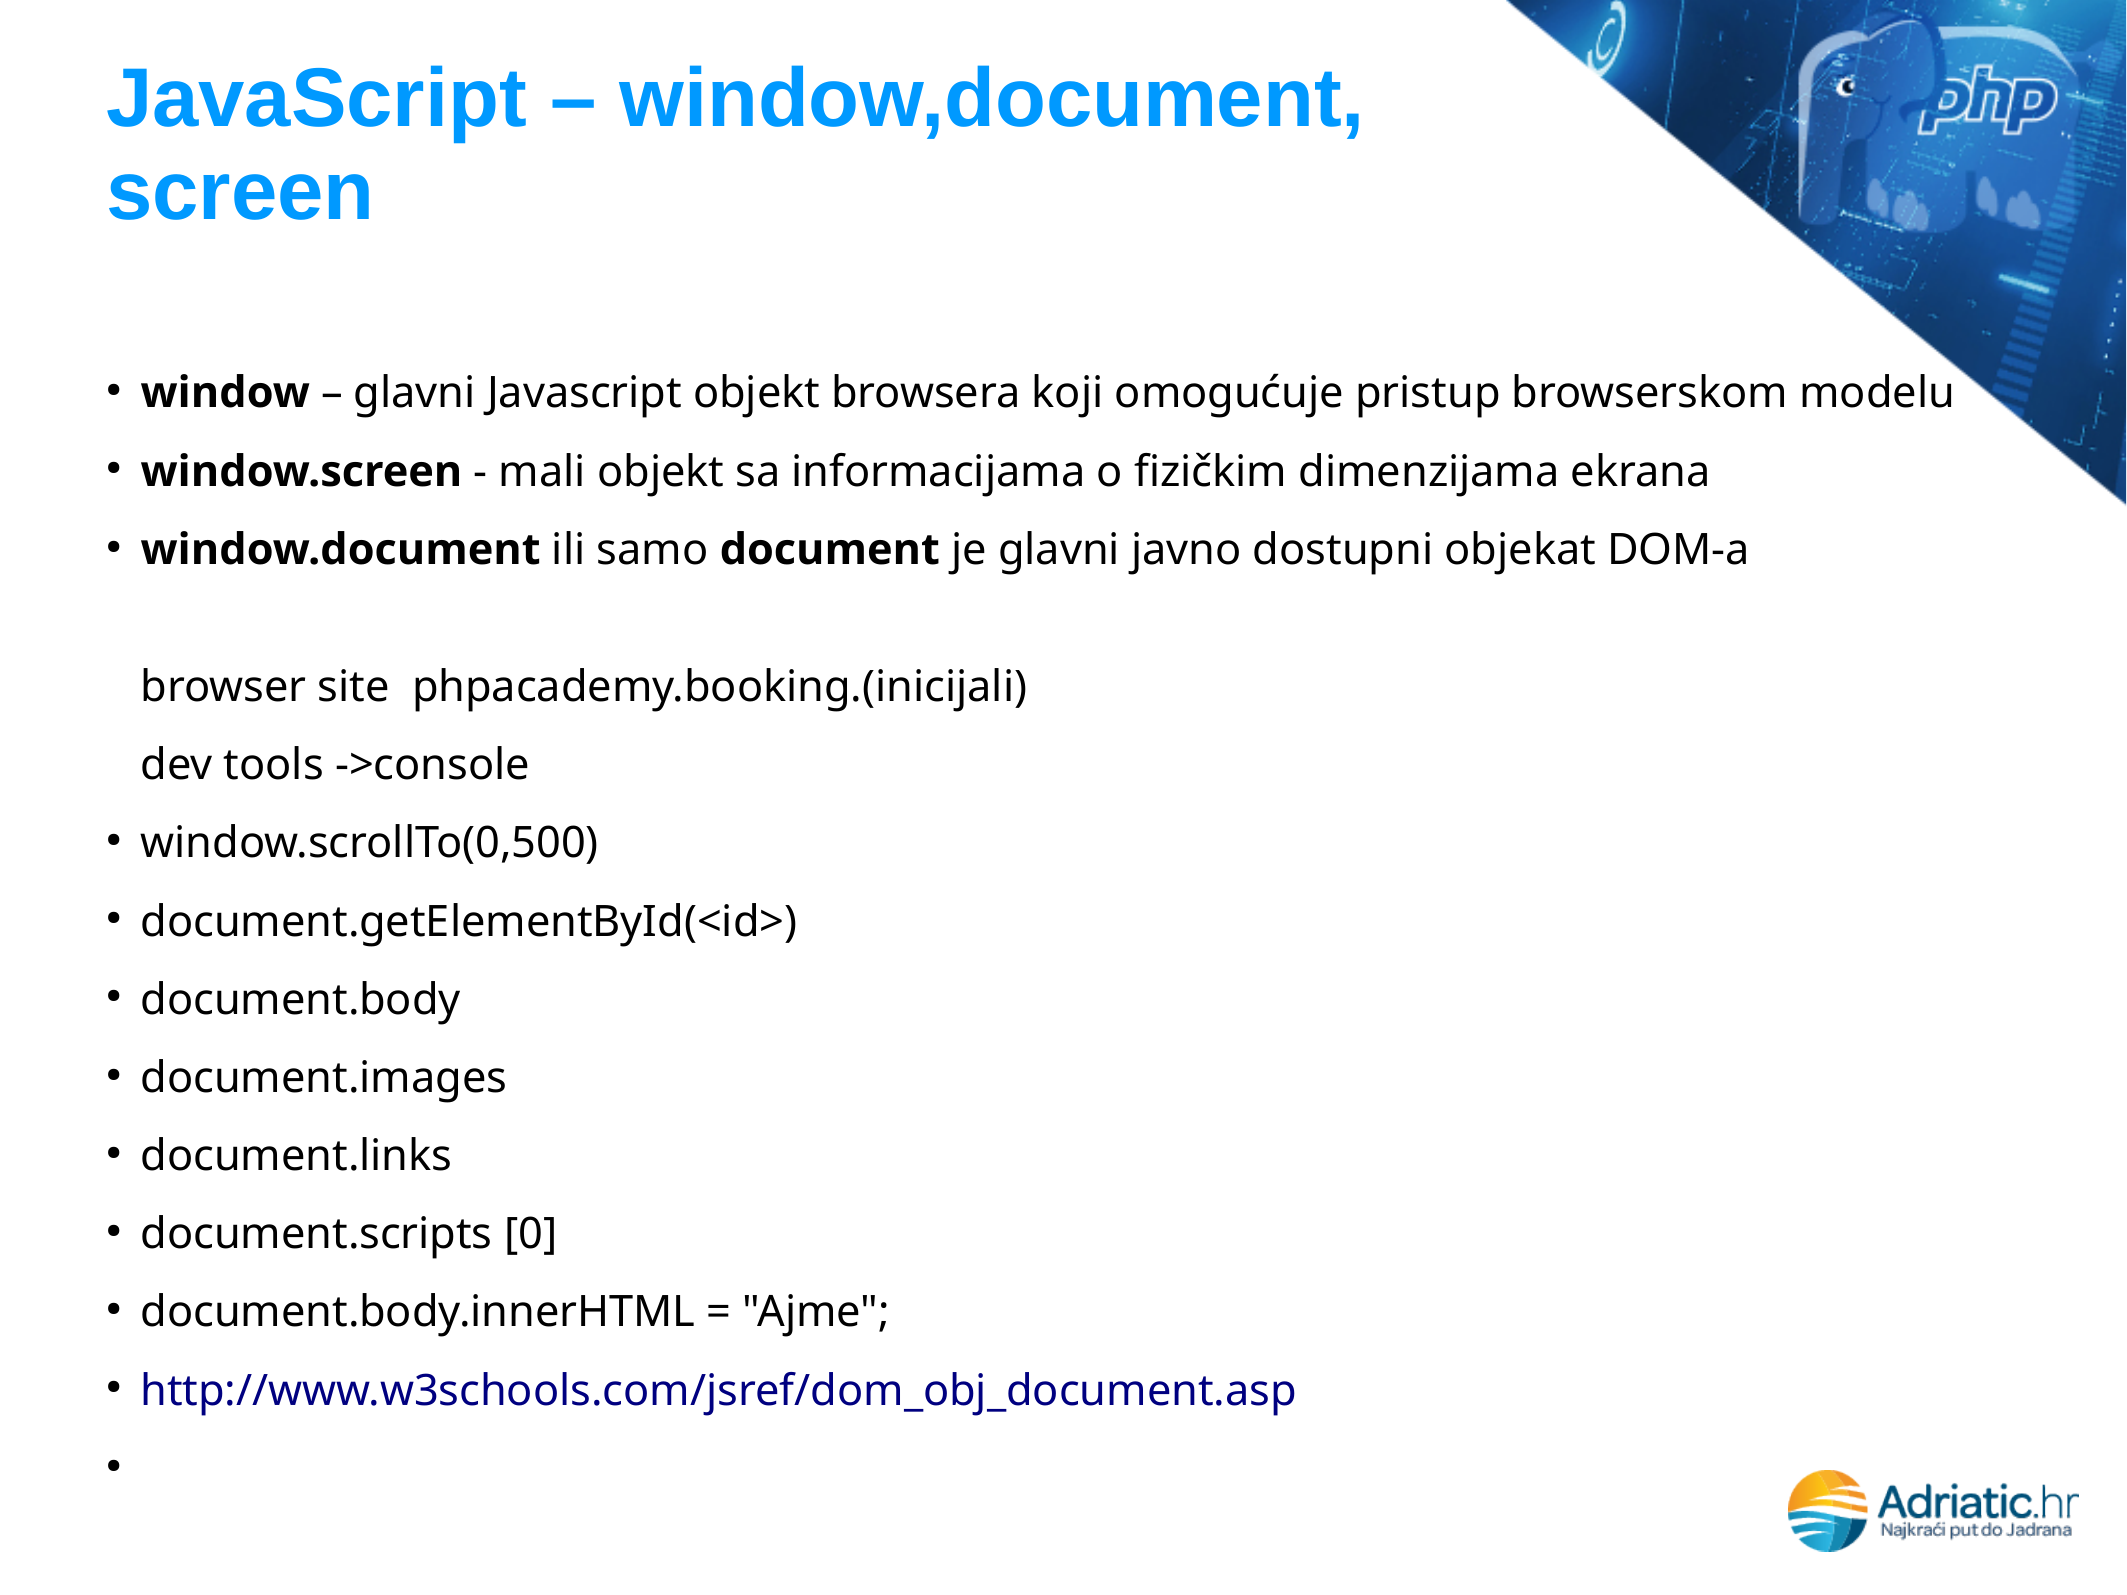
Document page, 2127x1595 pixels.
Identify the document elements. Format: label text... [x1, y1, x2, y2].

picture [1505, 0, 2127, 625]
title JavaScript – window,document, screen [106, 51, 1630, 238]
list window – glavni Javascript objekt browsera koji omogućuje pristup browserskom modelu window.screen - mali objekt sa informacijama o fizičkim dimenzijama ekrana window.document ili samo document je glavni javno dostupni objekat DOM-a browser site phpacademy.booking.(inicijali) dev tools ->console window.scrollTo(0,500) document.getElementById(<id>) document.body document.images document.links document.scripts [0] document.body.innerHTML = "Ajme"; http://www.w3schools.com/jsref/dom_obj_document.asp [94, 283, 2008, 1441]
picture [1788, 1470, 2079, 1552]
